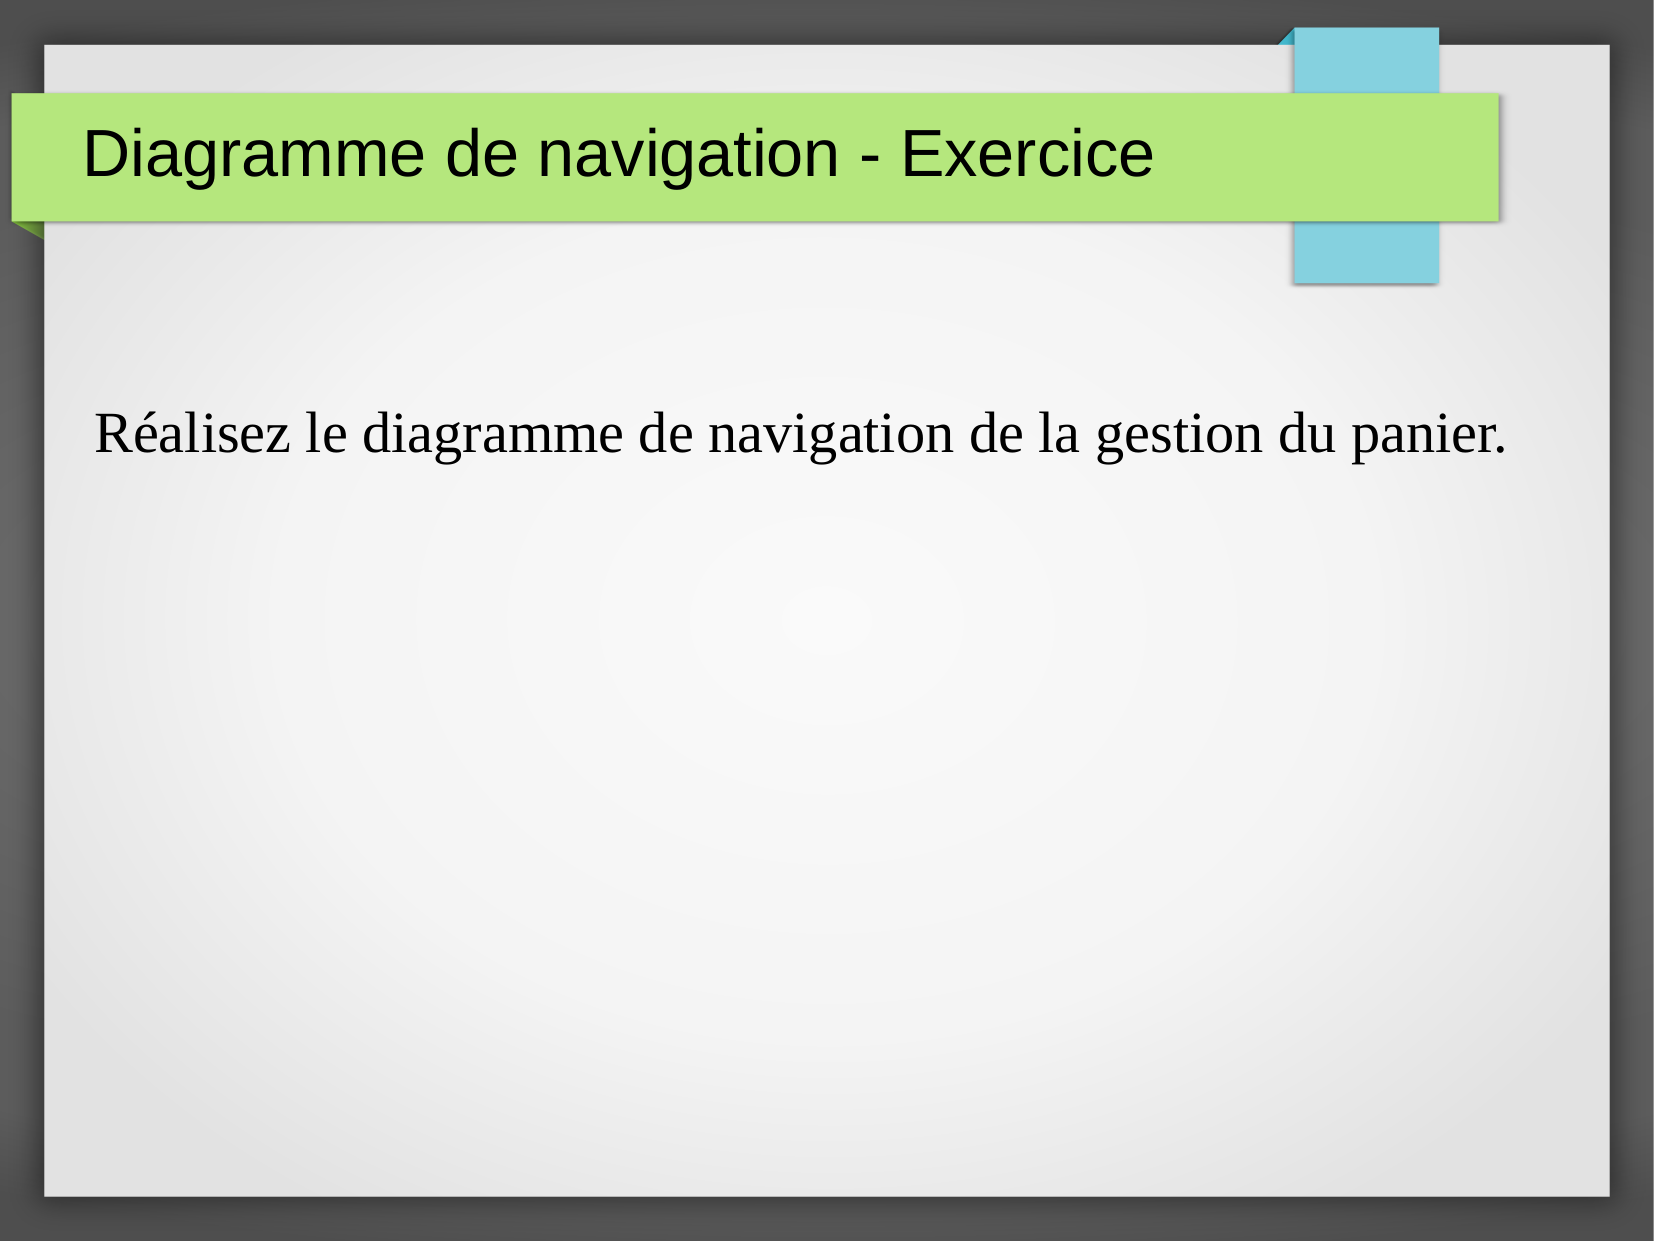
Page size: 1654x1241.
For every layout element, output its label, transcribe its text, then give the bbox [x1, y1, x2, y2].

subtitle Réalisez le diagramme de navigation de la gestion du panier. [94, 318, 1583, 697]
picture [0, 0, 1654, 1241]
title Diagramme de navigation - Exercice [82, 94, 1264, 213]
